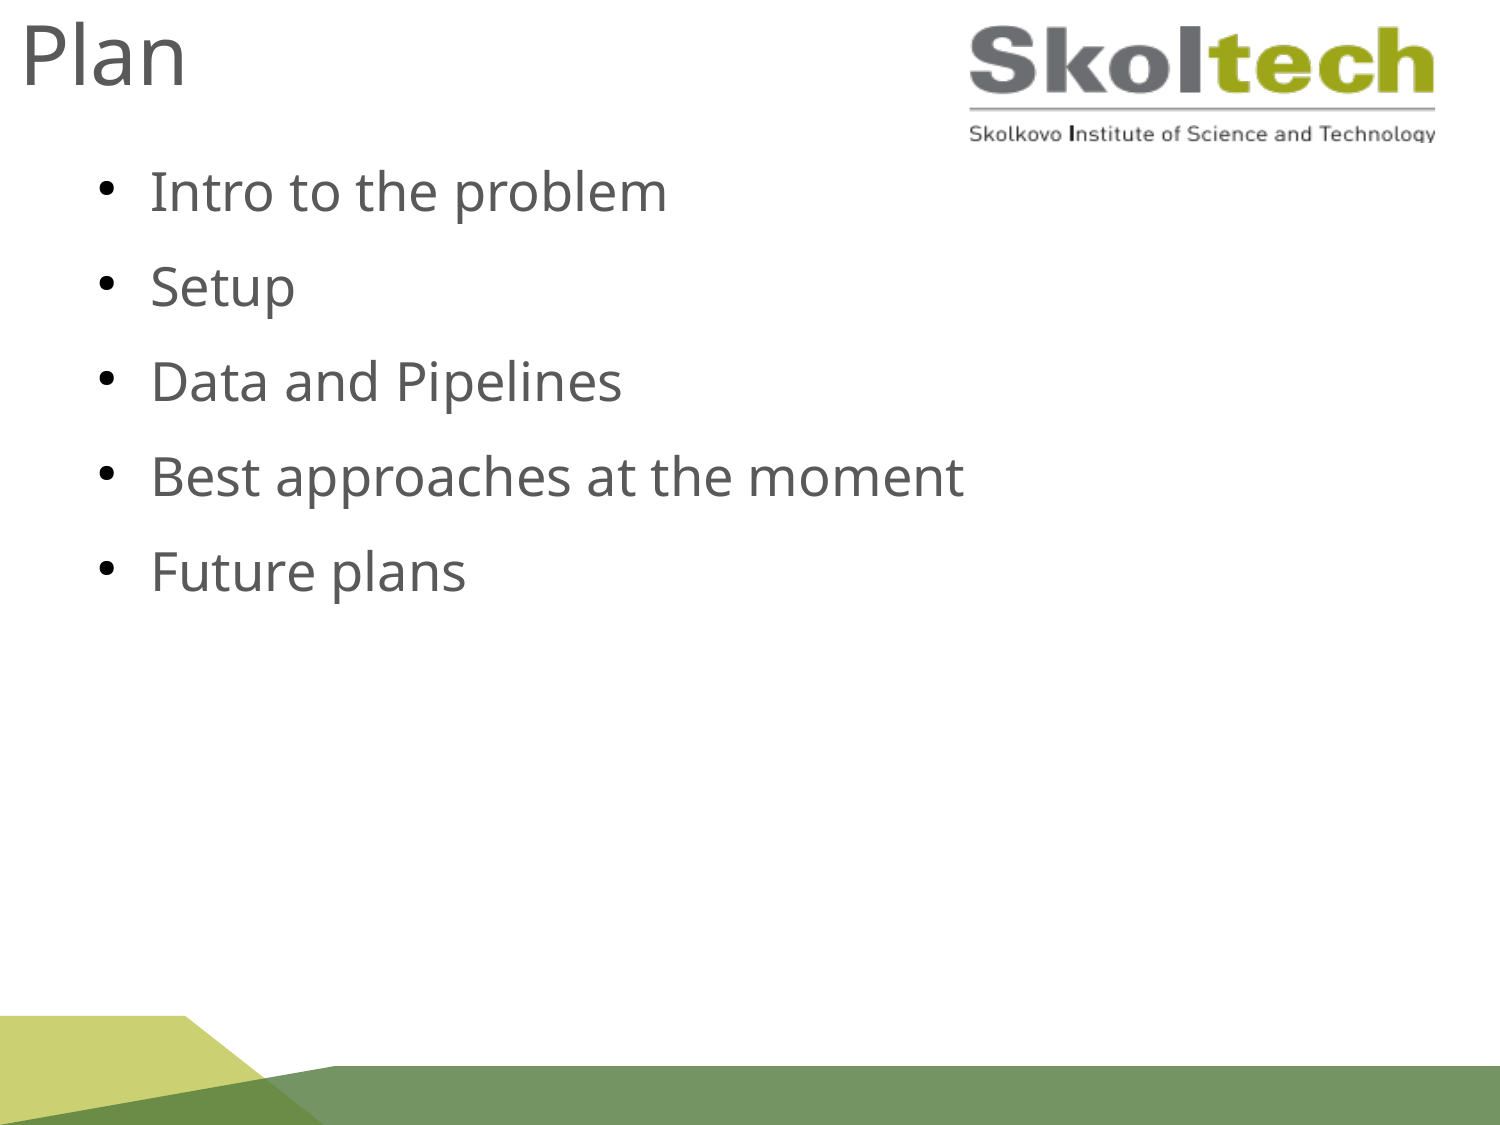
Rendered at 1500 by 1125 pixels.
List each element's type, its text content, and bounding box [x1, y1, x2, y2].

title Plan [4, 0, 391, 105]
list Intro to the problem Setup Data and Pipelines Best approaches at the moment Future plans [64, 149, 1456, 1006]
